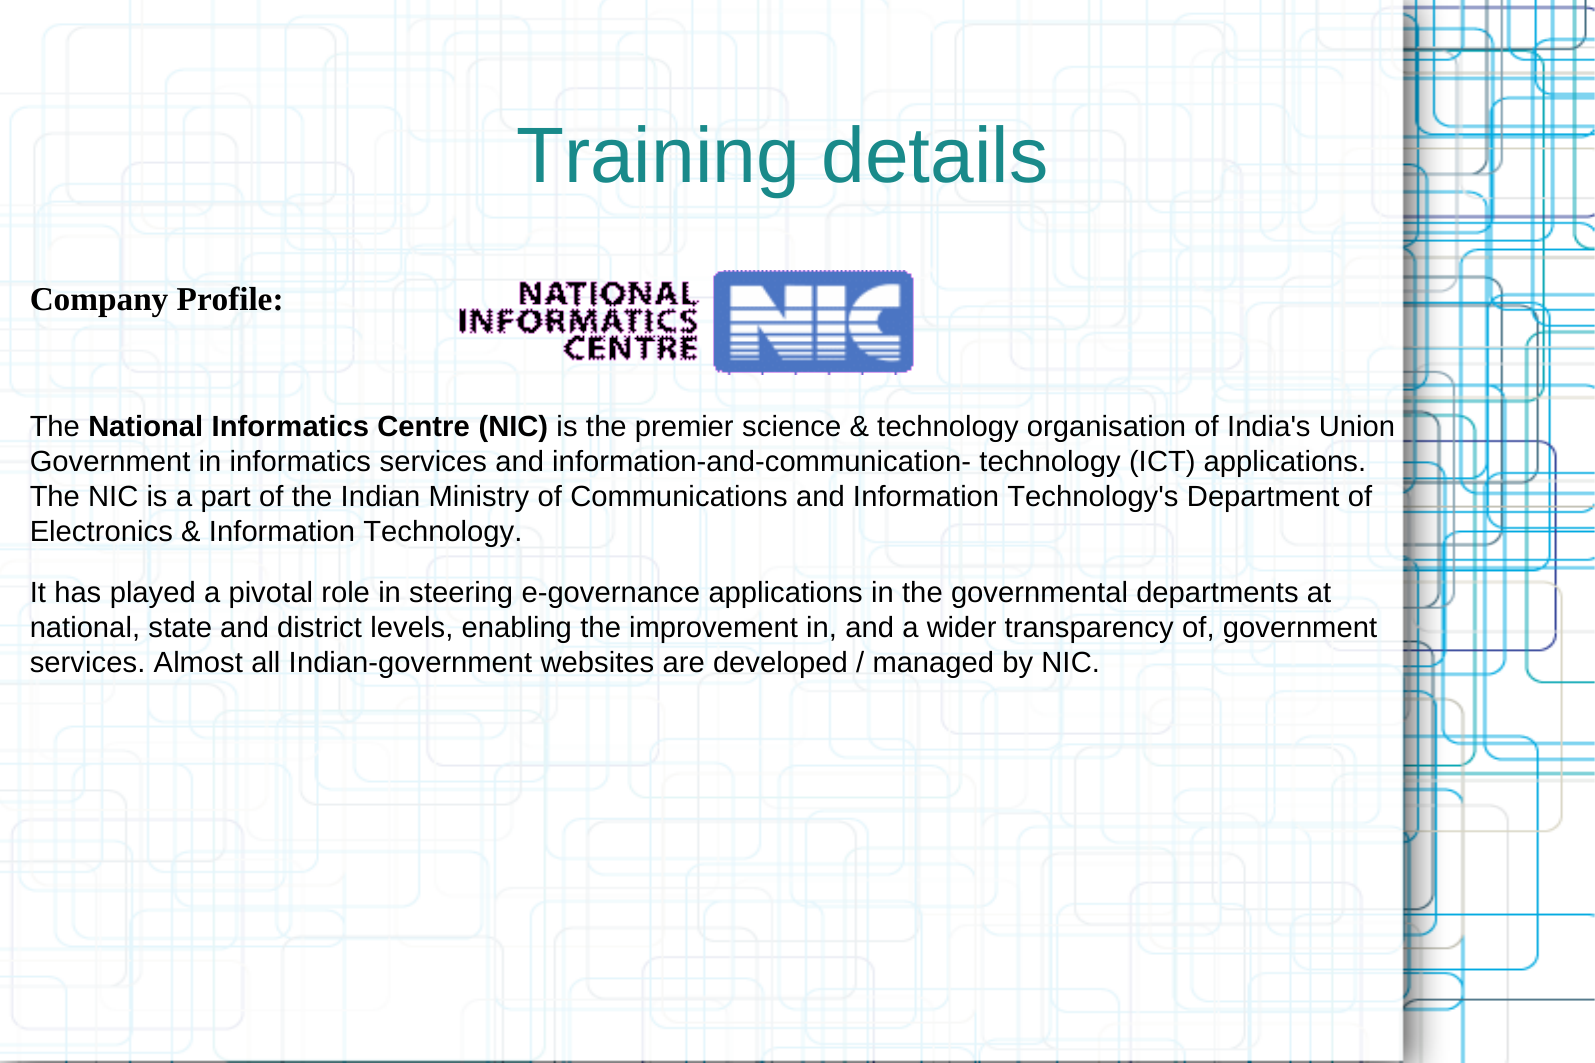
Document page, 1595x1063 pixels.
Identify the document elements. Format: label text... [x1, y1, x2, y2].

picture [0, 0, 1595, 1063]
list Company Profile: The National Informatics Centre (NIC) is the premier science & technology organisation of India's Union Government in informatics services and information-and-communication- technology (ICT) applications. The NIC is a part of the Indian Ministry of Communications and Information Technology's Department of Electronics & Information Technology. It has played a pivotal role in steering e-governance applications in the governmental departments at national, state and district levels, enabling the improvement in, and a wider transparency of, government services. Almost all Indian-government websites are developed / managed by NIC. [15, 270, 1416, 806]
title Training details [113, 96, 1453, 241]
